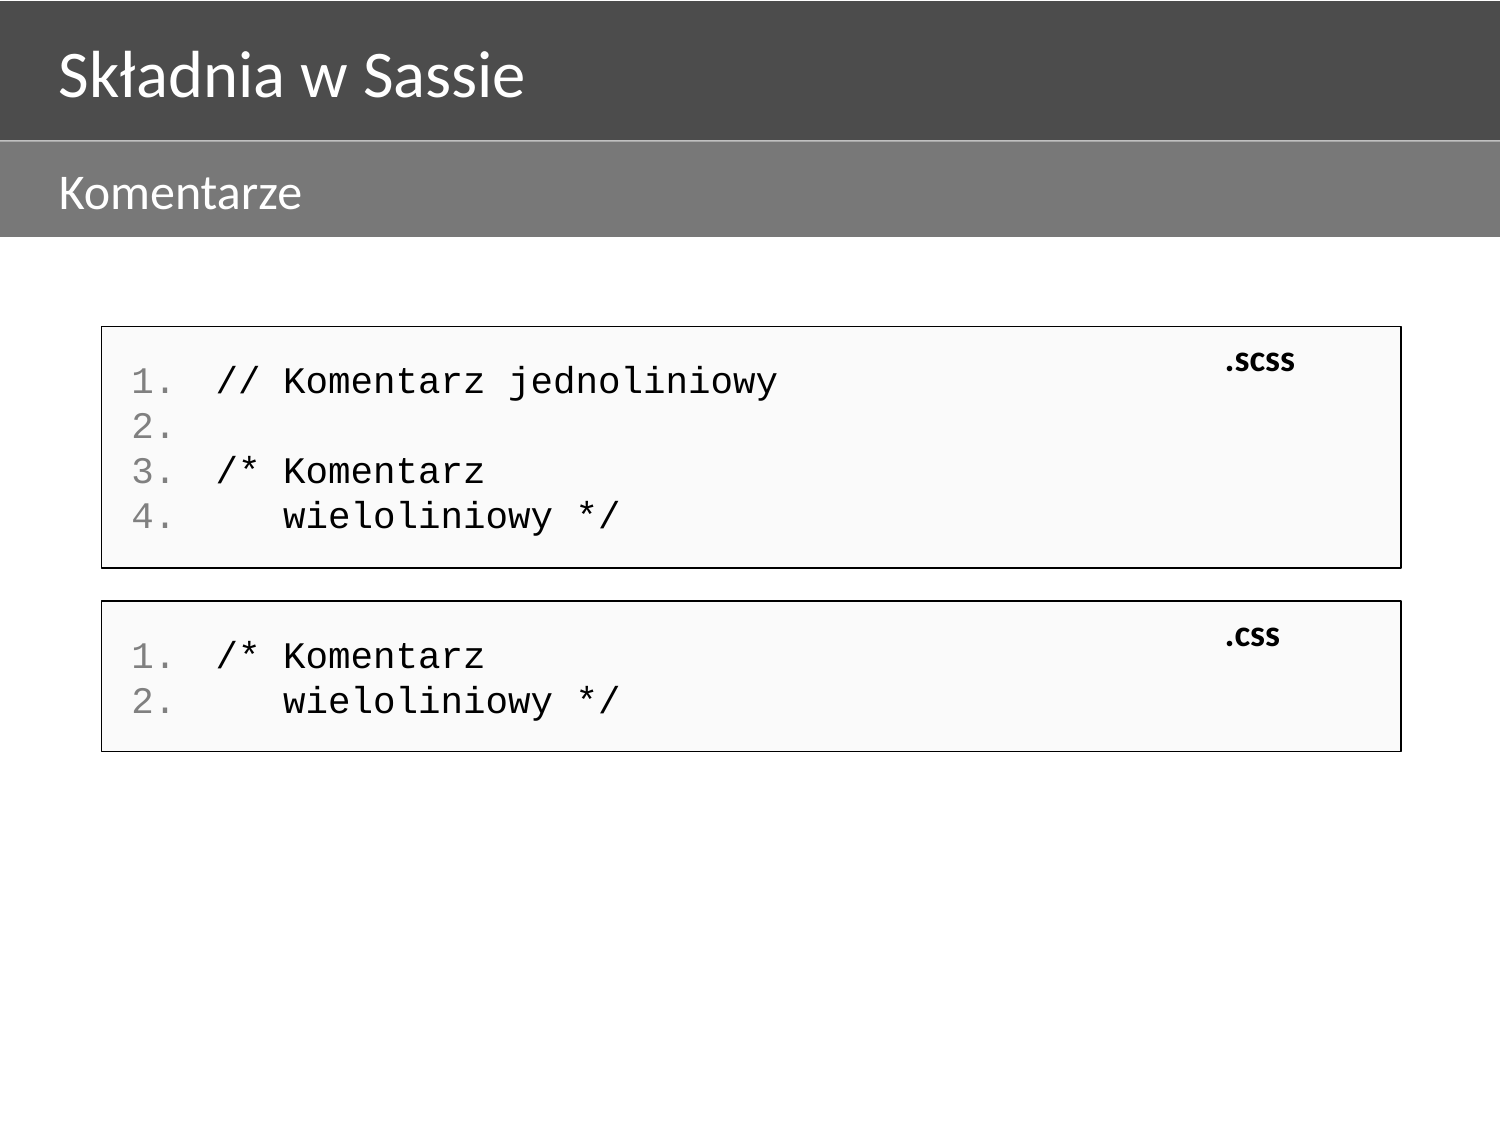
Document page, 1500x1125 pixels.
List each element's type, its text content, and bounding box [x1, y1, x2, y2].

text_box Składnia w Sassie [0, 1, 1500, 140]
text_box // Komentarz jednoliniowy /* Komentarz wieloliniowy */ [101, 326, 1401, 568]
text_box /* Komentarz wieloliniowy */ [101, 601, 1401, 752]
text_box .css [1209, 601, 1399, 662]
text_box .scss [1209, 326, 1399, 388]
text_box Komentarze [0, 141, 1500, 237]
